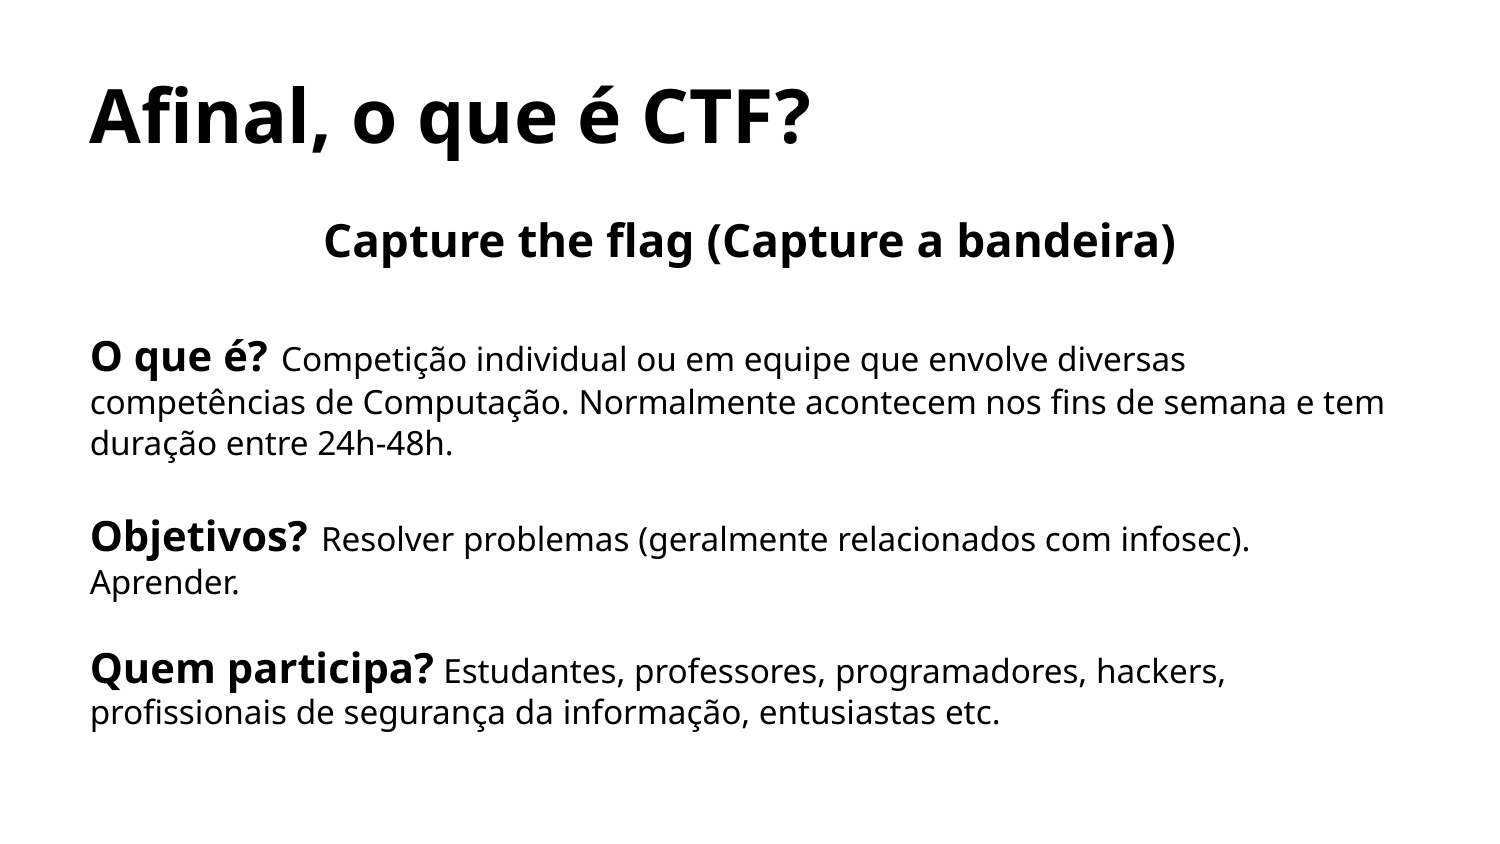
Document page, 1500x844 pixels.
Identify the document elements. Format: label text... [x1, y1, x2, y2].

text_box Capture the flag (Capture a bandeira) O que é? Competição individual ou em equipe que envolve diversas competências de Computação. Normalmente acontecem nos fins de semana e tem duração entre 24h-48h. Objetivos? Resolver problemas (geralmente relacionados com infosec). Aprender. Quem participa? Estudantes, professores, programadores, hackers, profissionais de segurança da informação, entusiastas etc. [75, 196, 1425, 808]
text_box Afinal, o que é CTF? [75, 33, 1425, 174]
